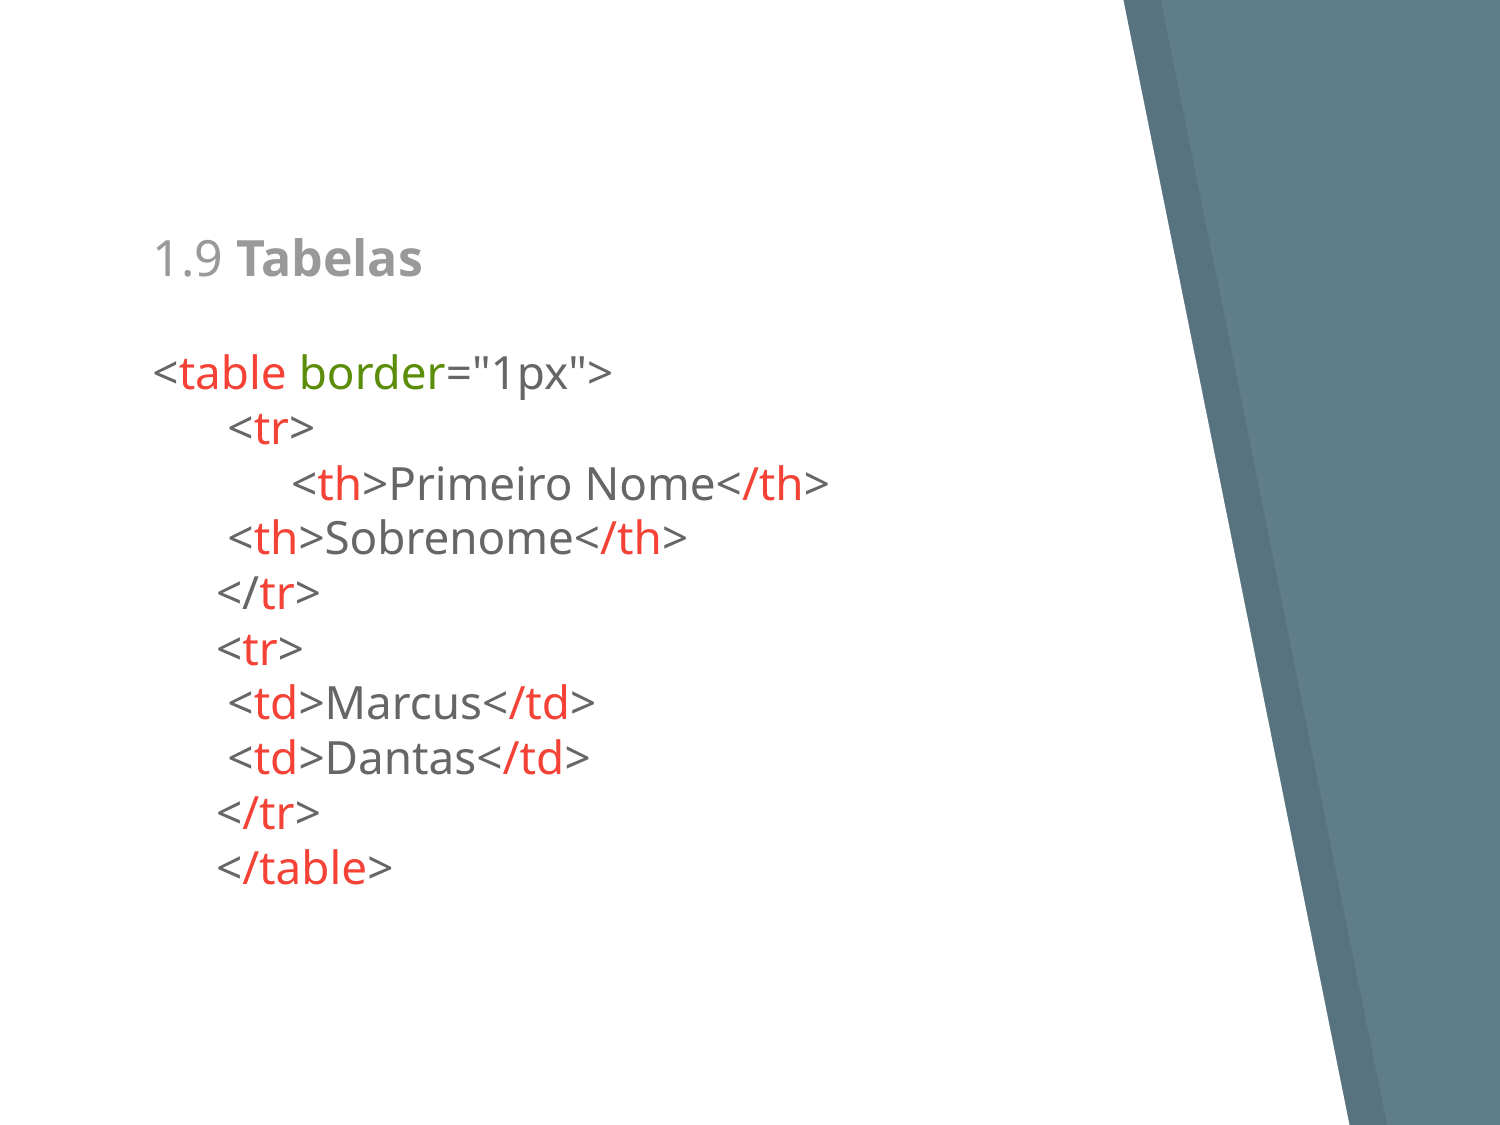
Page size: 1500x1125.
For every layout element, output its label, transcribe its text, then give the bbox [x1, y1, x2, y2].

title 1.9 Tabelas [137, 195, 1011, 302]
list <table border="1px"> <tr> <th>Primeiro Nome</th> <th>Sobrenome</th> </tr> <tr> <td>Marcus</td> <td>Dantas</td> </tr> </table> [137, 329, 1011, 823]
